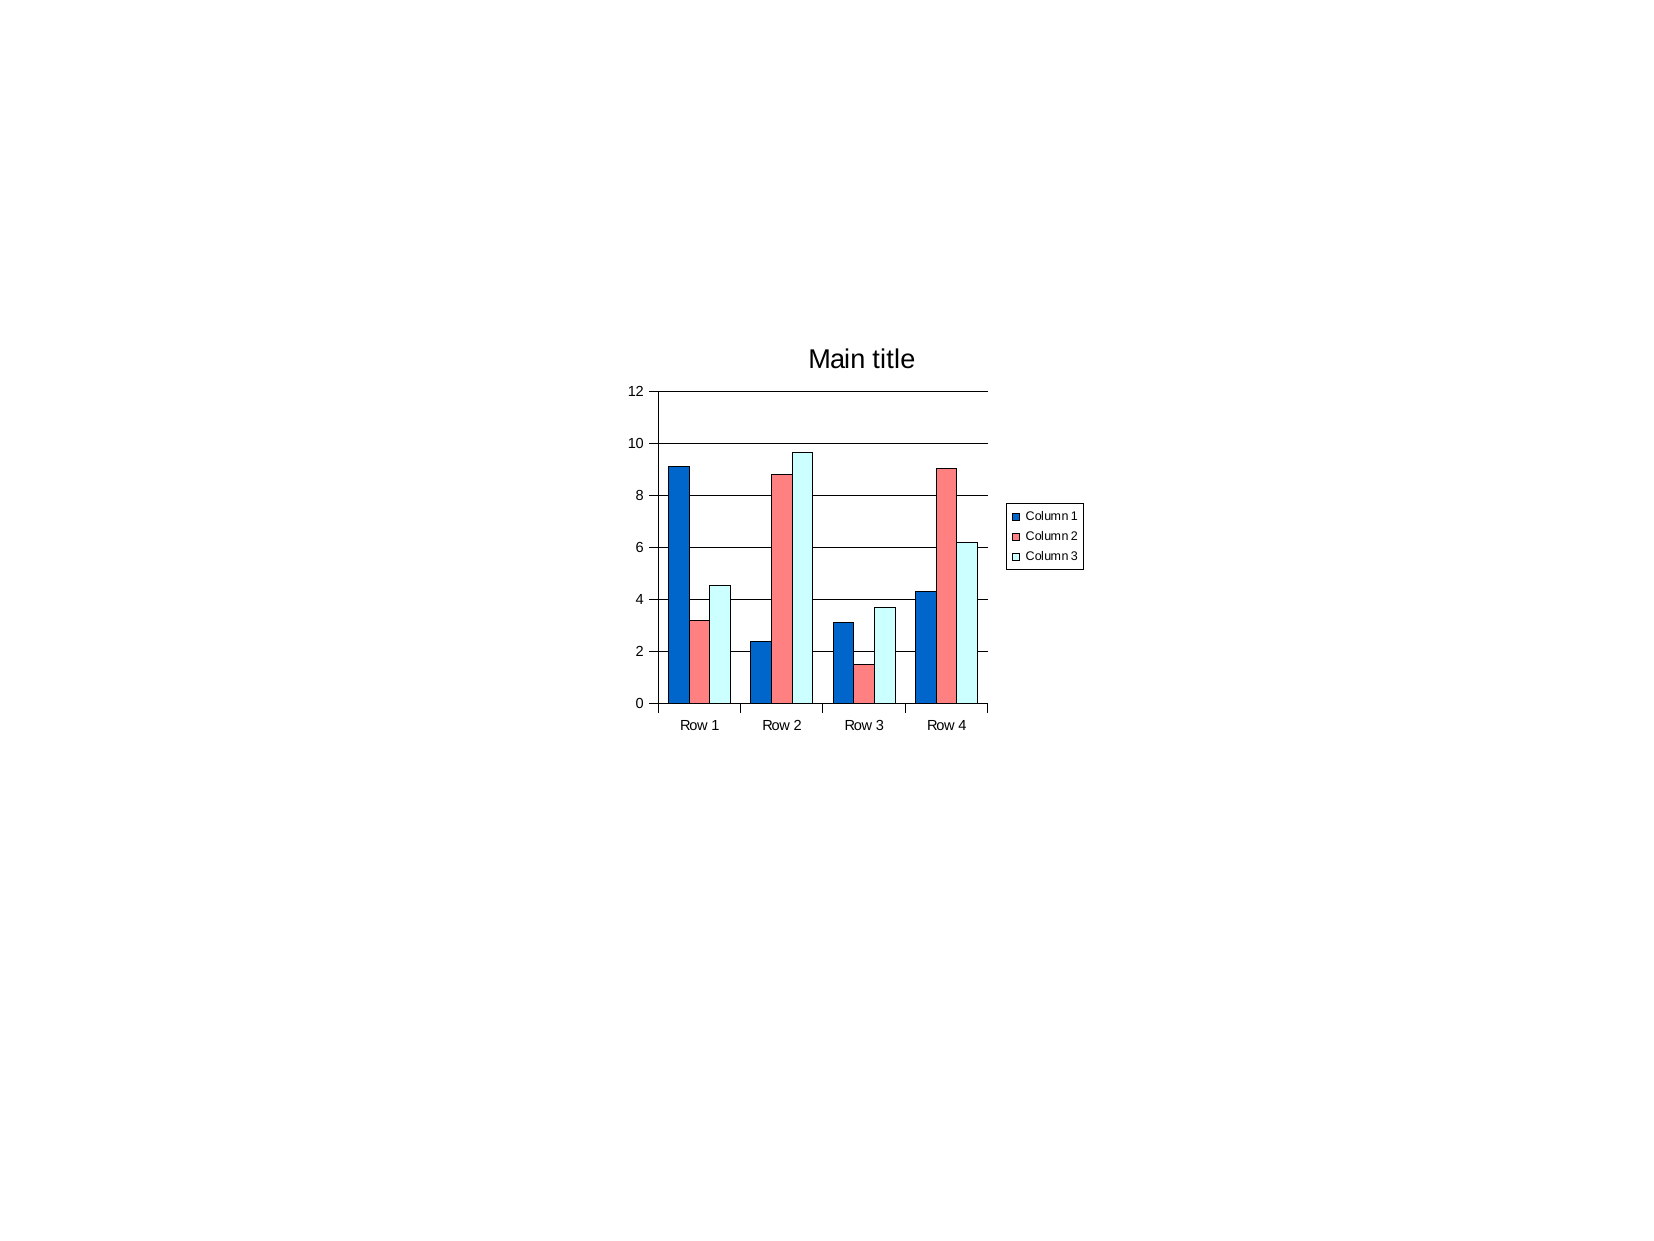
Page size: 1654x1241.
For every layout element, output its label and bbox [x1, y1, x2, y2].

chart [618, 328, 1091, 743]
